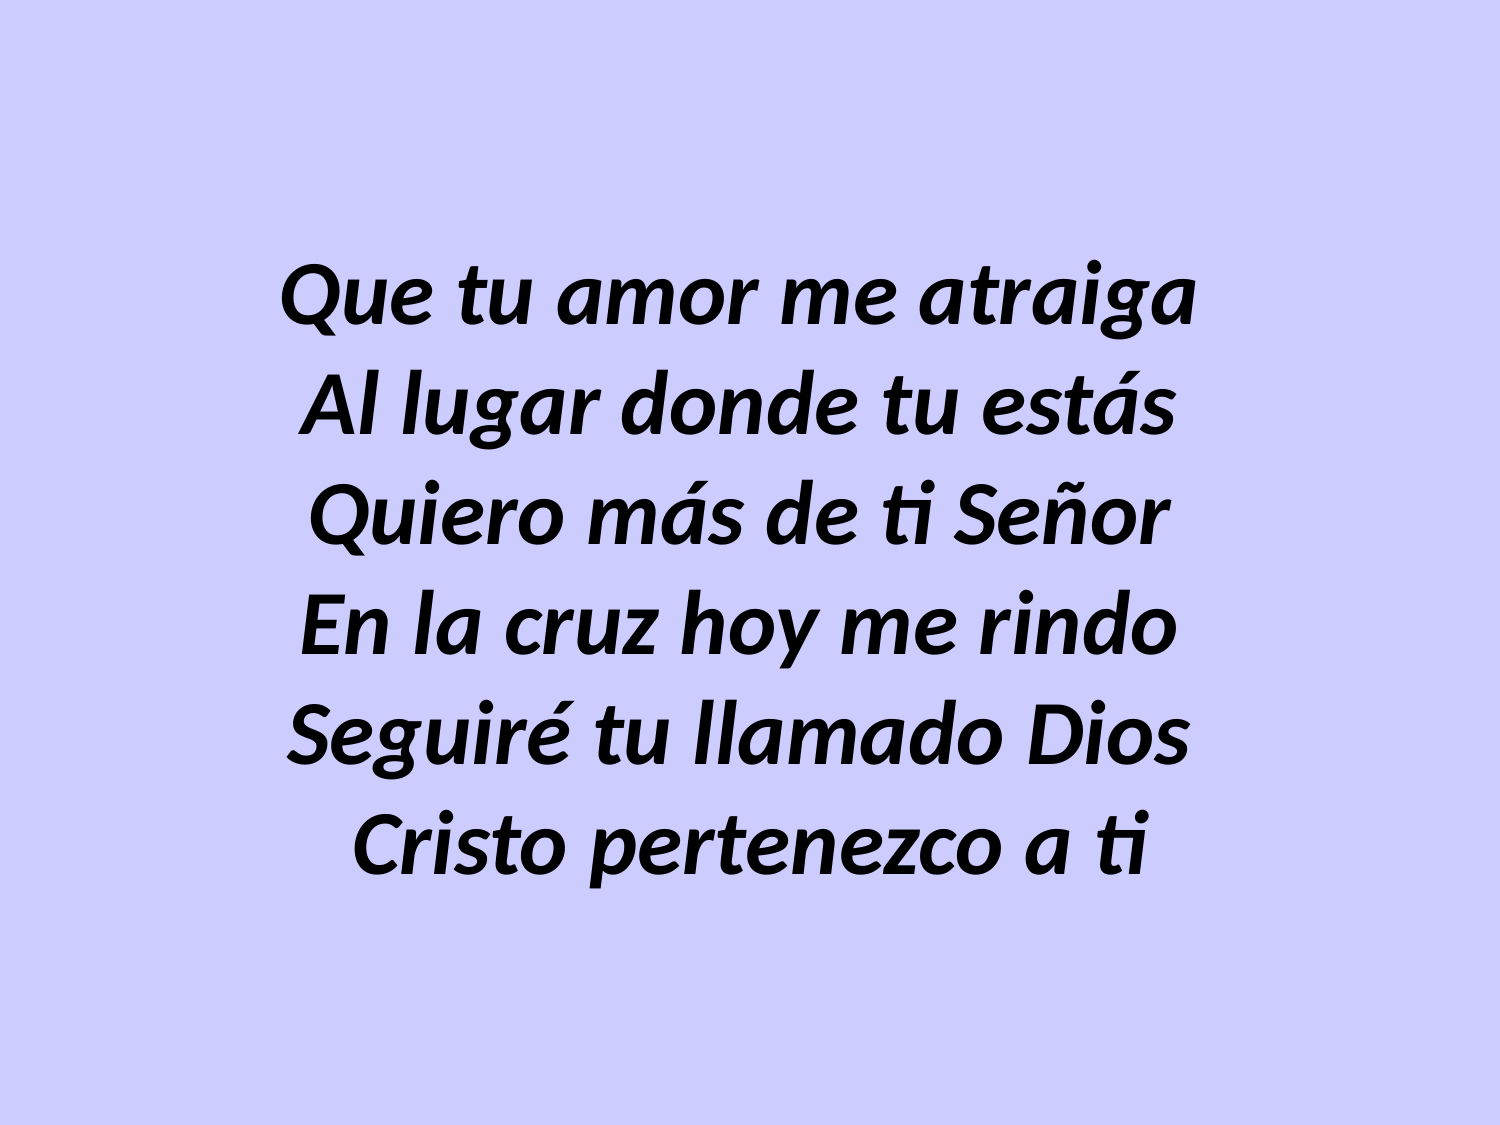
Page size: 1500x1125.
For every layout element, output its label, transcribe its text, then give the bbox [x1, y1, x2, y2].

title Que tu amor me atraiga Al lugar donde tu estás Quiero más de ti Señor En la cruz hoy me rindo Seguiré tu llamado Dios Cristo pertenezco a ti [75, 468, 1426, 657]
